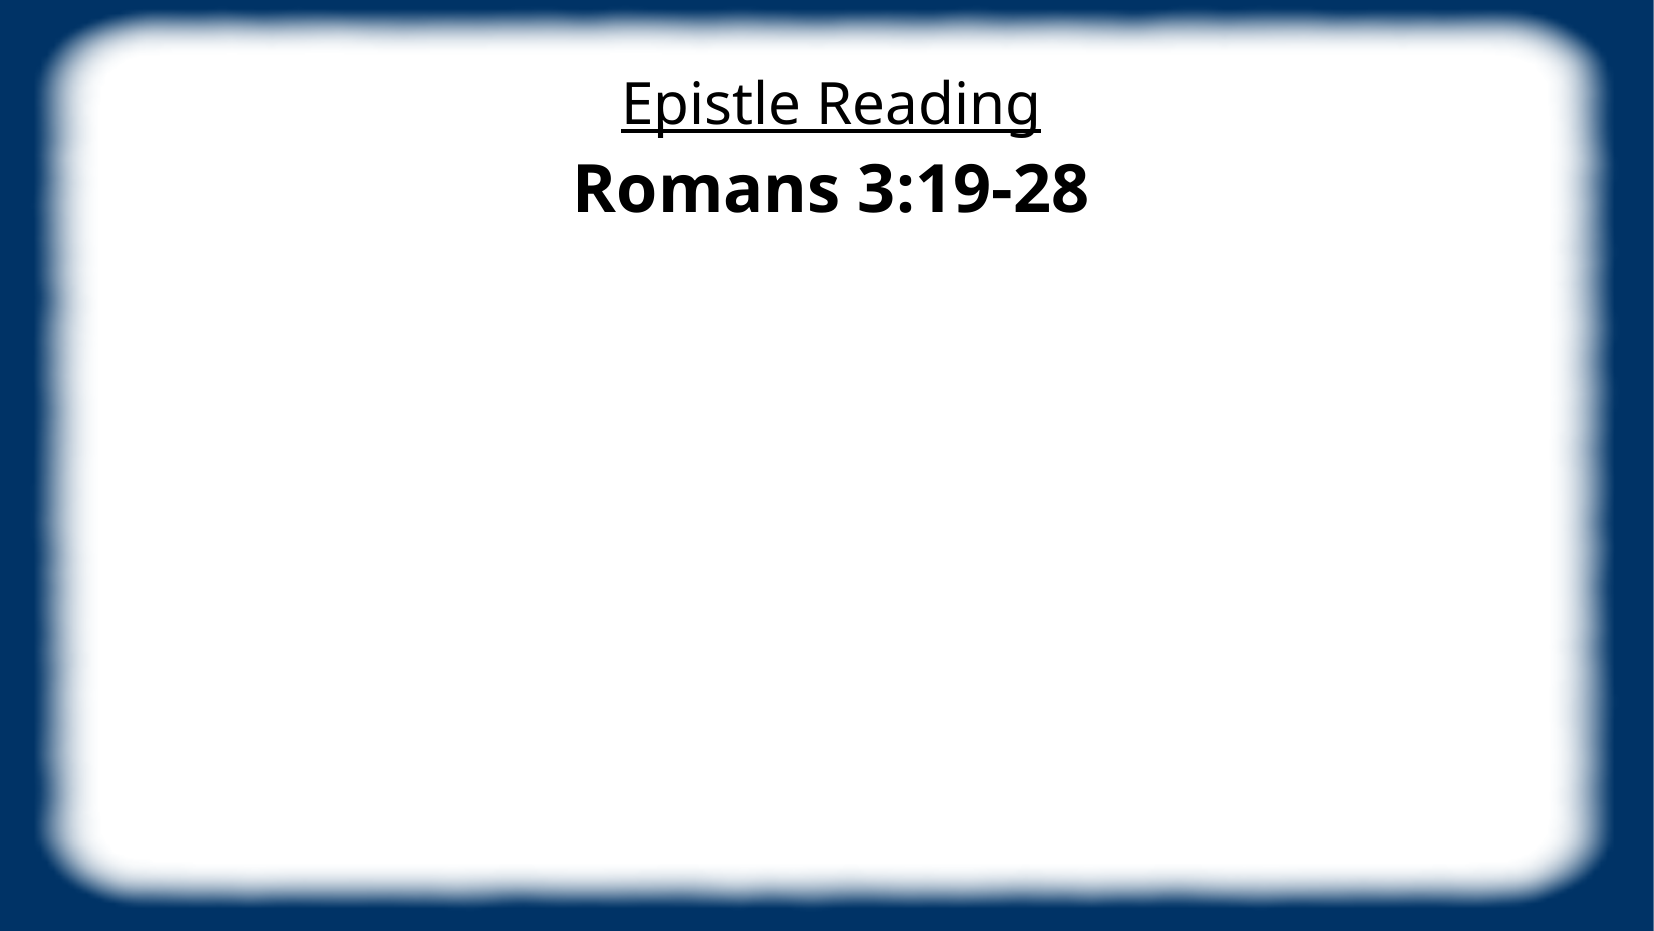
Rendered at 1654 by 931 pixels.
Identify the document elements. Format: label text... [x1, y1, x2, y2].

picture [0, 0, 1654, 931]
text_box Epistle Reading Romans 3:19-28 [103, 54, 1559, 236]
